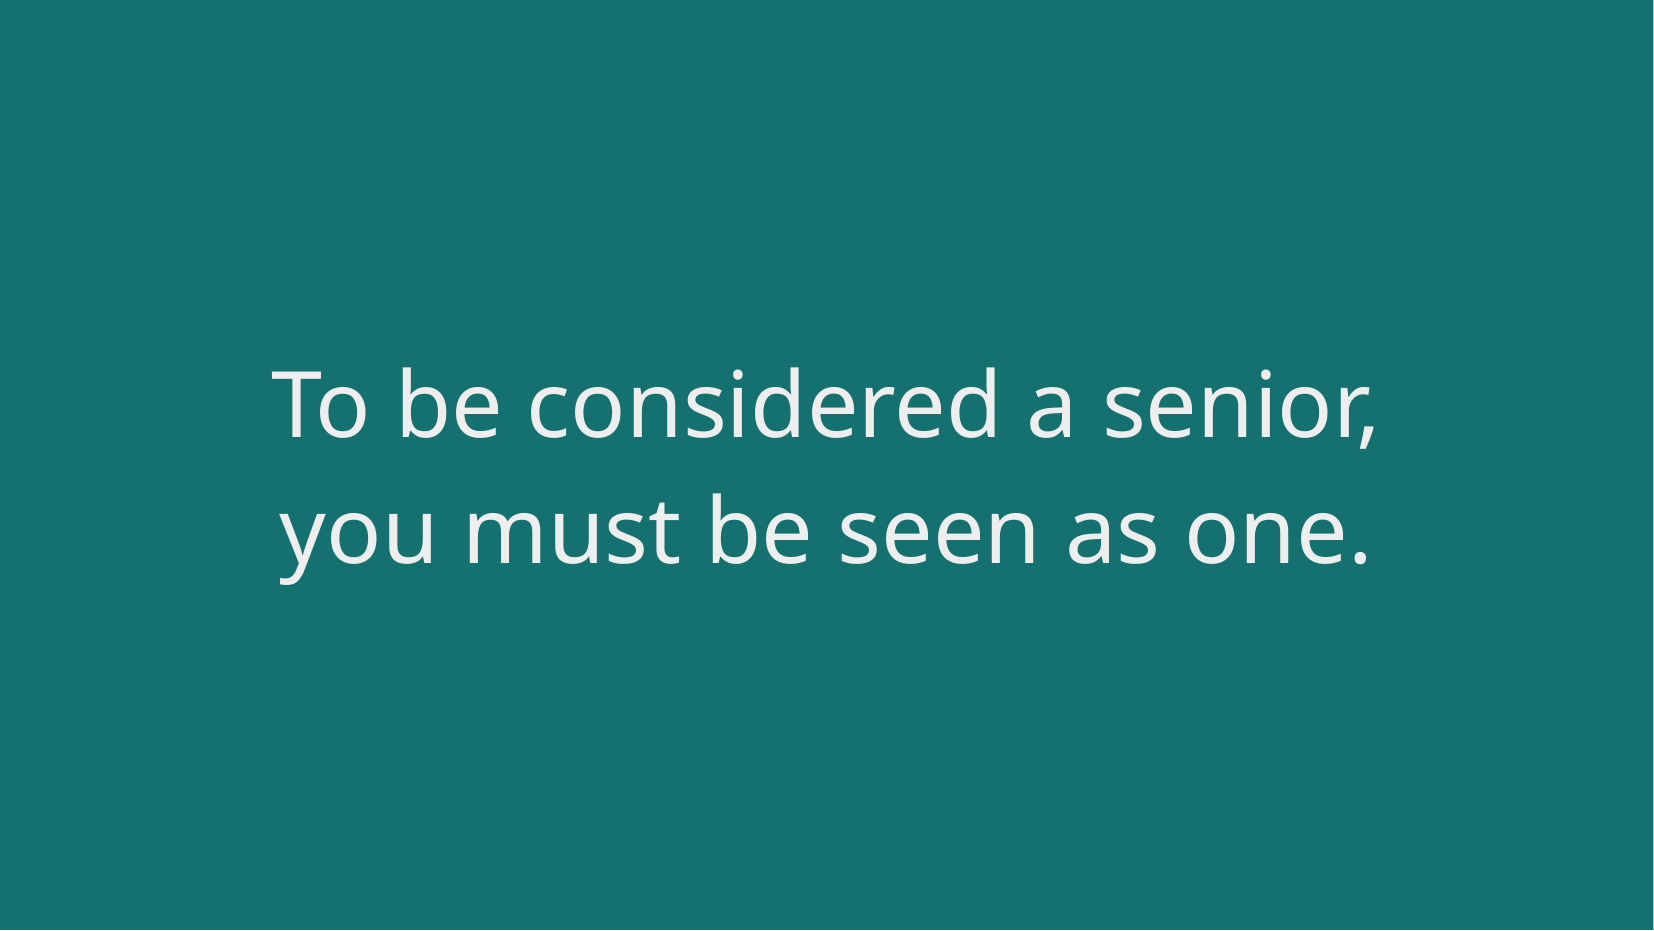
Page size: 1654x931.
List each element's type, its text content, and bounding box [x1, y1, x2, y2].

text_box To be considered a senior, you must be seen as one. [236, 0, 1418, 931]
